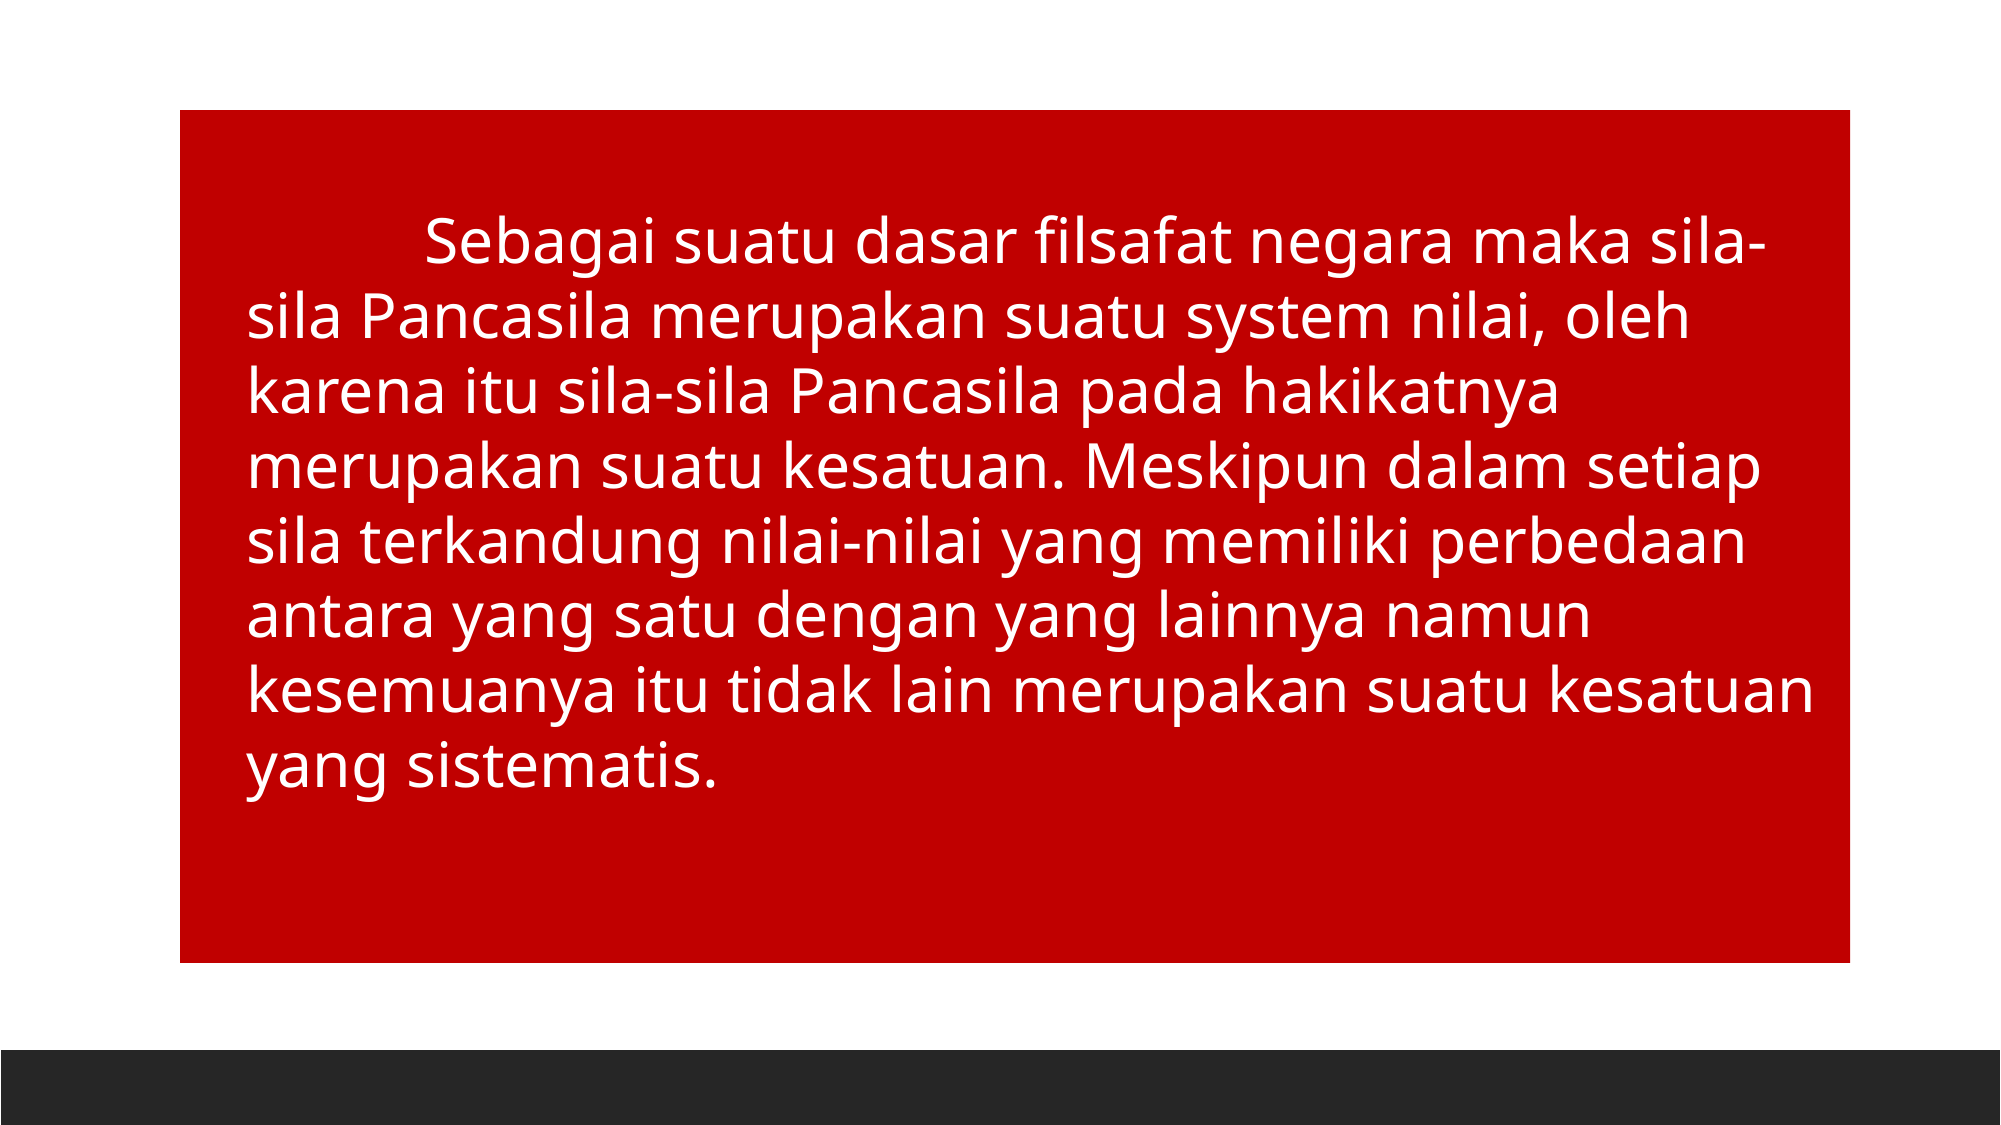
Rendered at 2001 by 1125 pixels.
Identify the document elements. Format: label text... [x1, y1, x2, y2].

list Sebagai suatu dasar filsafat negara maka sila-sila Pancasila merupakan suatu system nilai, oleh karena itu sila-sila Pancasila pada hakikatnya merupakan suatu kesatuan. Meskipun dalam setiap sila terkandung nilai-nilai yang memiliki perbedaan antara yang satu dengan yang lainnya namun kesemuanya itu tidak lain merupakan suatu kesatuan yang sistematis. [180, 110, 1851, 963]
